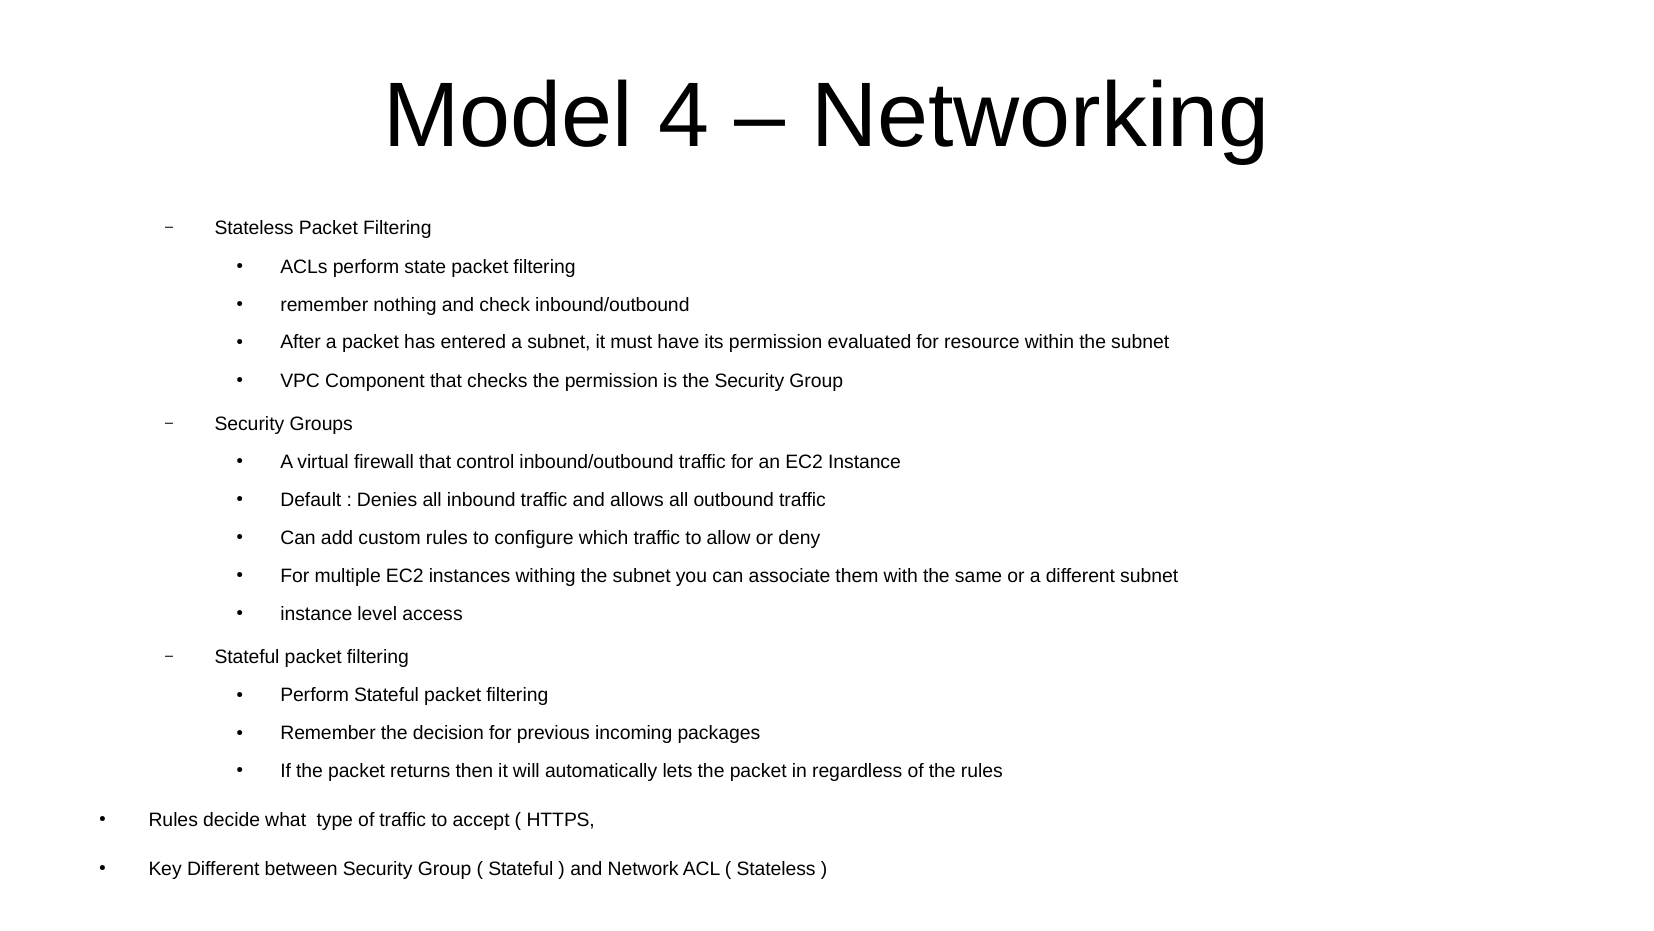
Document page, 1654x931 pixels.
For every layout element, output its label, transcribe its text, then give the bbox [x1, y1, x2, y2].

title Model 4 – Networking [82, 37, 1571, 193]
list Stateless Packet Filtering ACLs perform state packet filtering remember nothing and check inbound/outbound After a packet has entered a subnet, it must have its permission evaluated for resource within the subnet VPC Component that checks the permission is the Security Group Security Groups A virtual firewall that control inbound/outbound traffic for an EC2 Instance Default : Denies all inbound traffic and allows all outbound traffic Can add custom rules to configure which traffic to allow or deny For multiple EC2 instances withing the subnet you can associate them with the same or a different subnet instance level access Stateful packet filtering Perform Stateful packet filtering Remember the decision for previous incoming packages If the packet returns then it will automatically lets the packet in regardless of the rules Rules decide what type of traffic to accept ( HTTPS, Key Different between Security Group ( Stateful ) and Network ACL ( Stateless ) [82, 217, 1621, 886]
